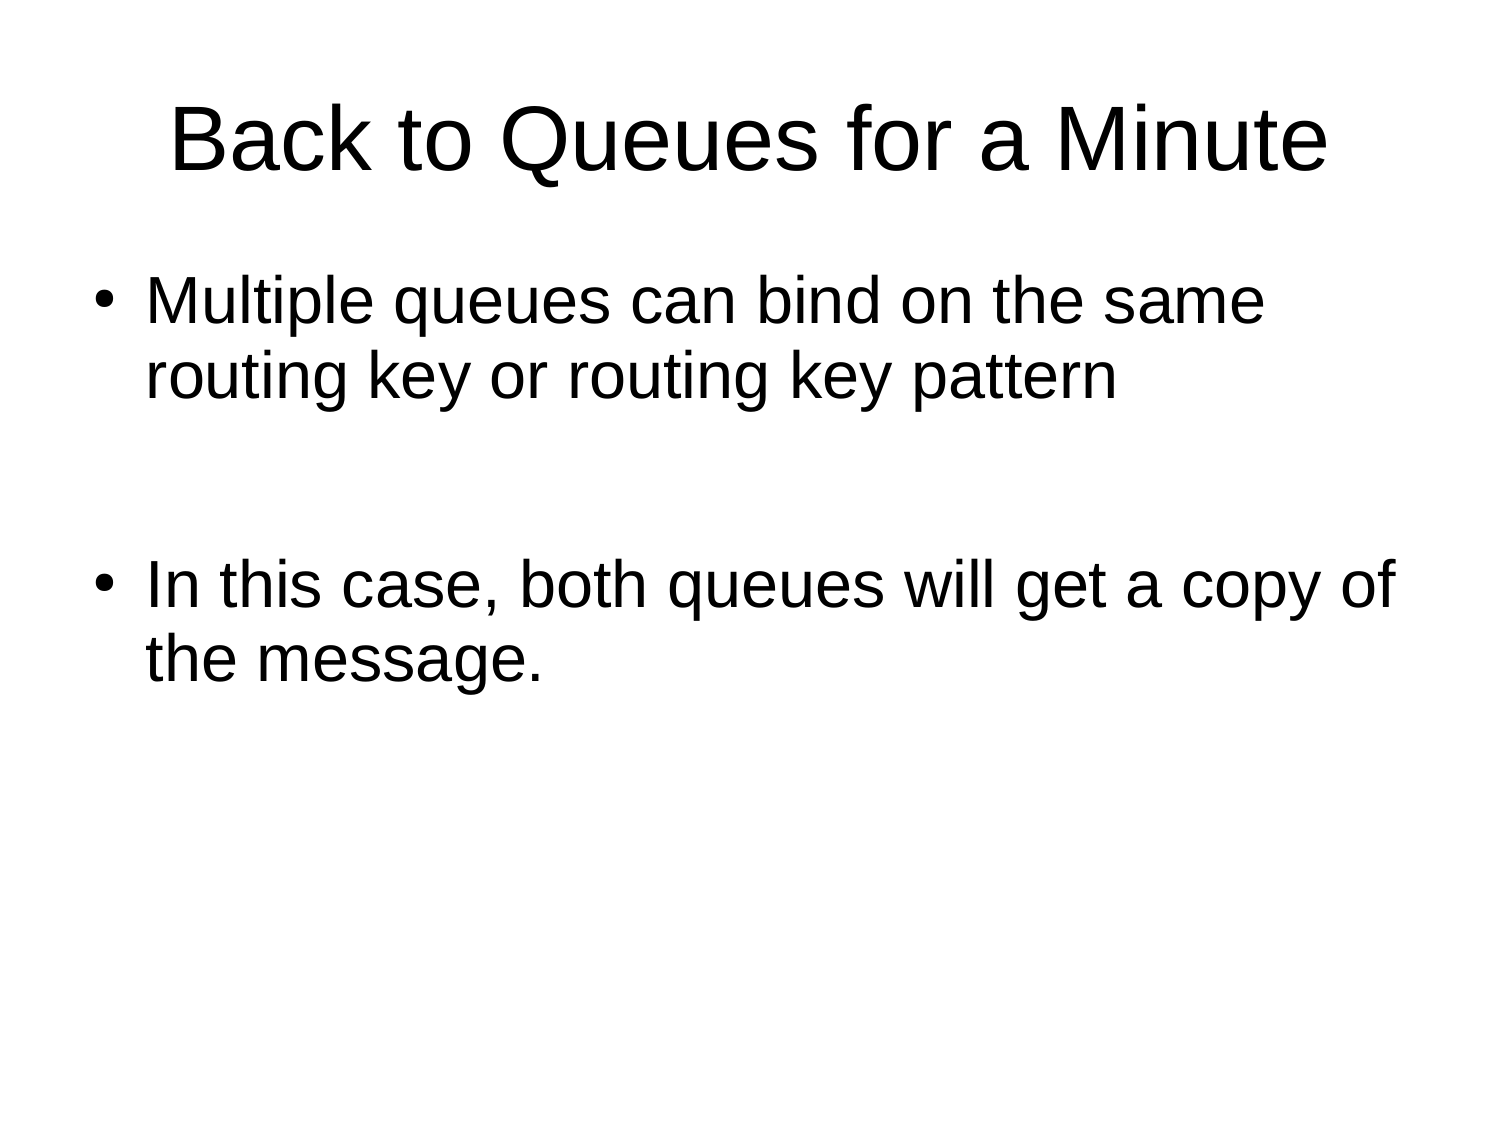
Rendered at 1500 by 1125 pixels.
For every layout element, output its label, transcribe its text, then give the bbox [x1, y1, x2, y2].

list Multiple queues can bind on the same routing key or routing key pattern In this case, both queues will get a copy of the message. [75, 263, 1425, 1006]
title Back to Queues for a Minute [75, 52, 1425, 226]
